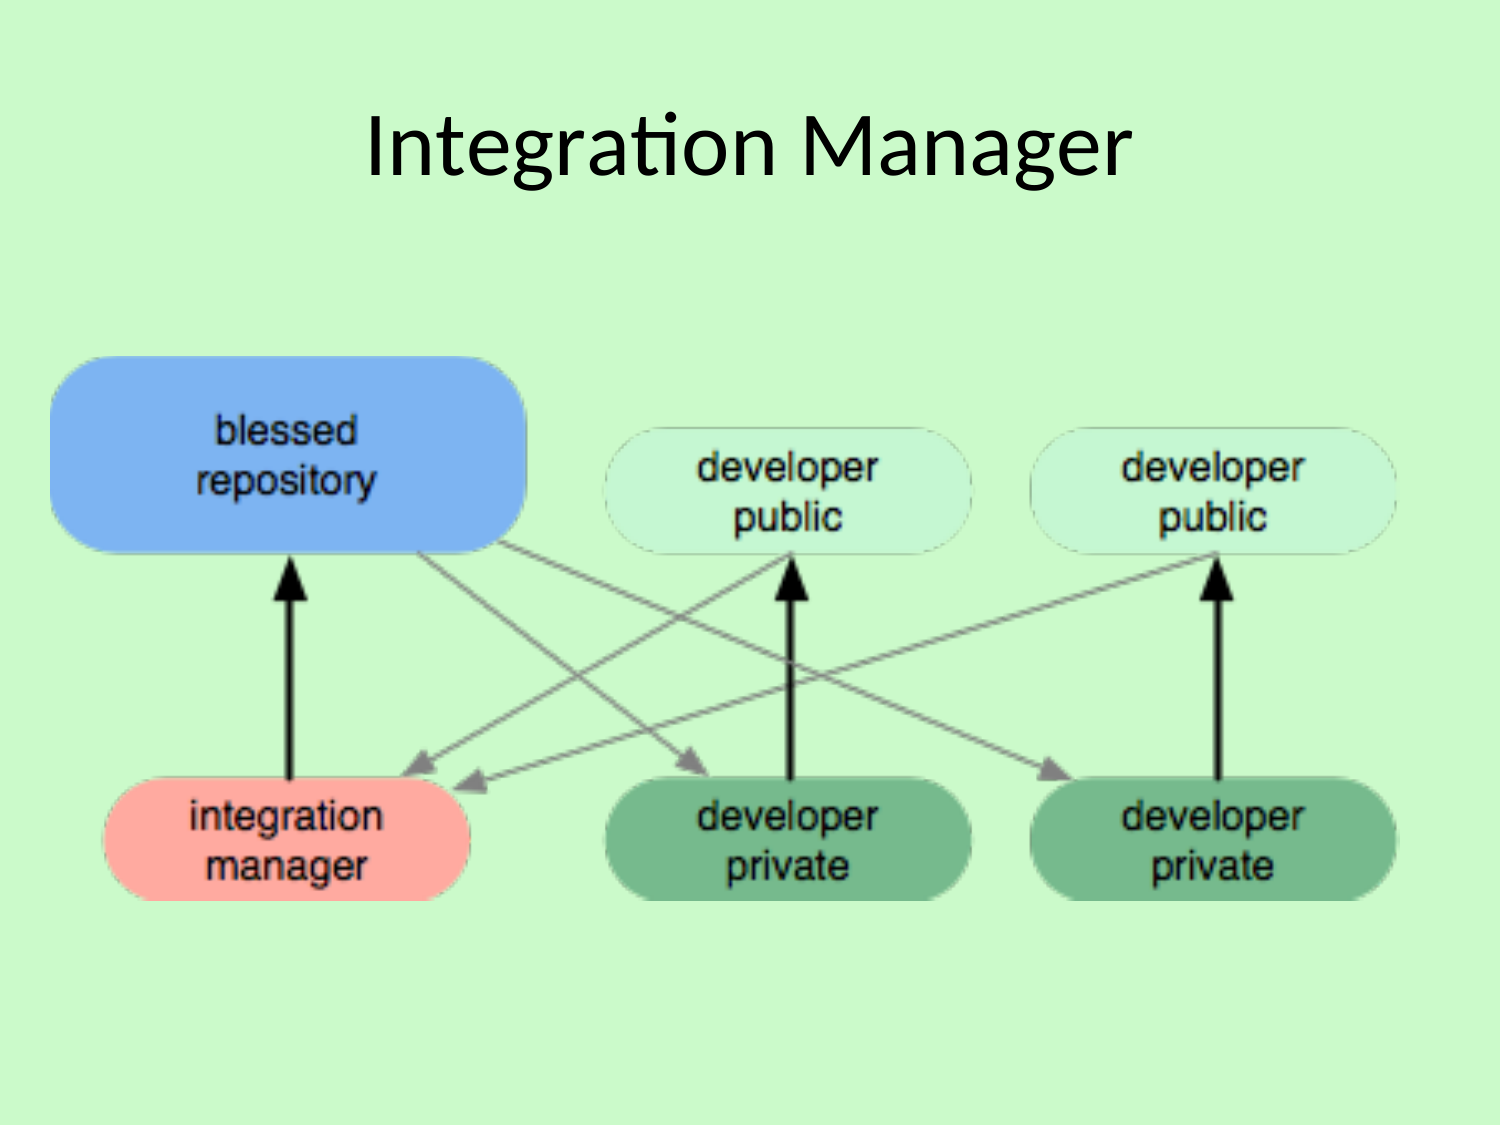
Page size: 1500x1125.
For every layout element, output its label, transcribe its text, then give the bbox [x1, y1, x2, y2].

picture [50, 356, 1400, 901]
text_box Integration Manager [75, 45, 1426, 233]
